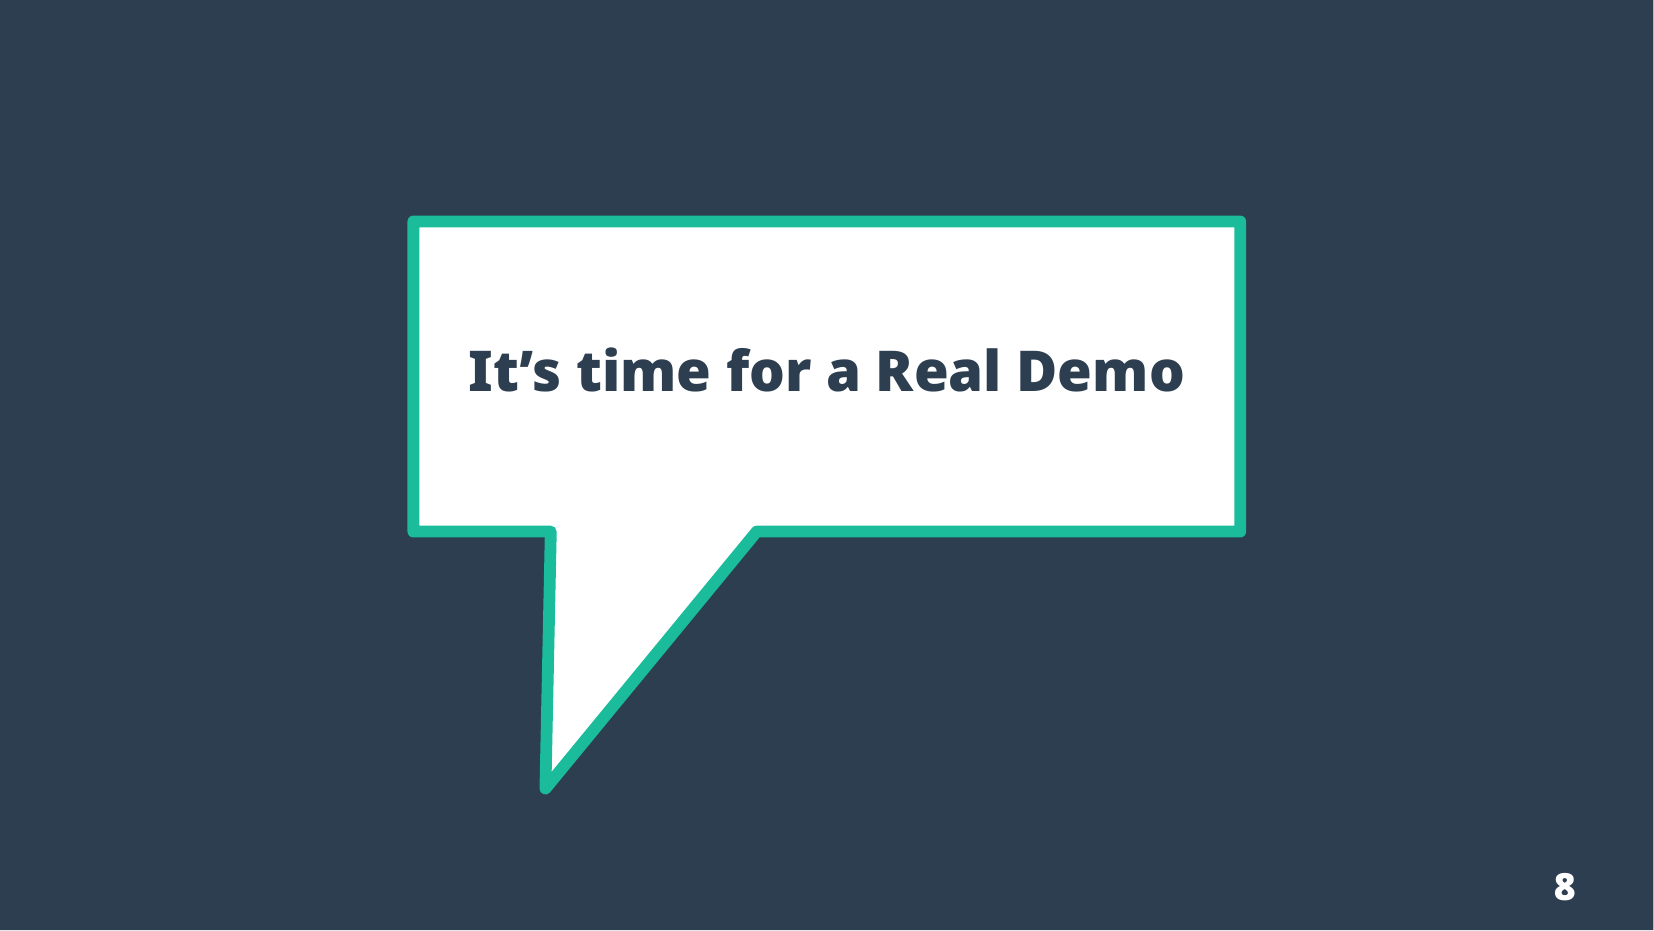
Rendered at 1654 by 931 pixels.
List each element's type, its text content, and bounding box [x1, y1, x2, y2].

title It’s time for a Real Demo [442, 236, 1211, 502]
